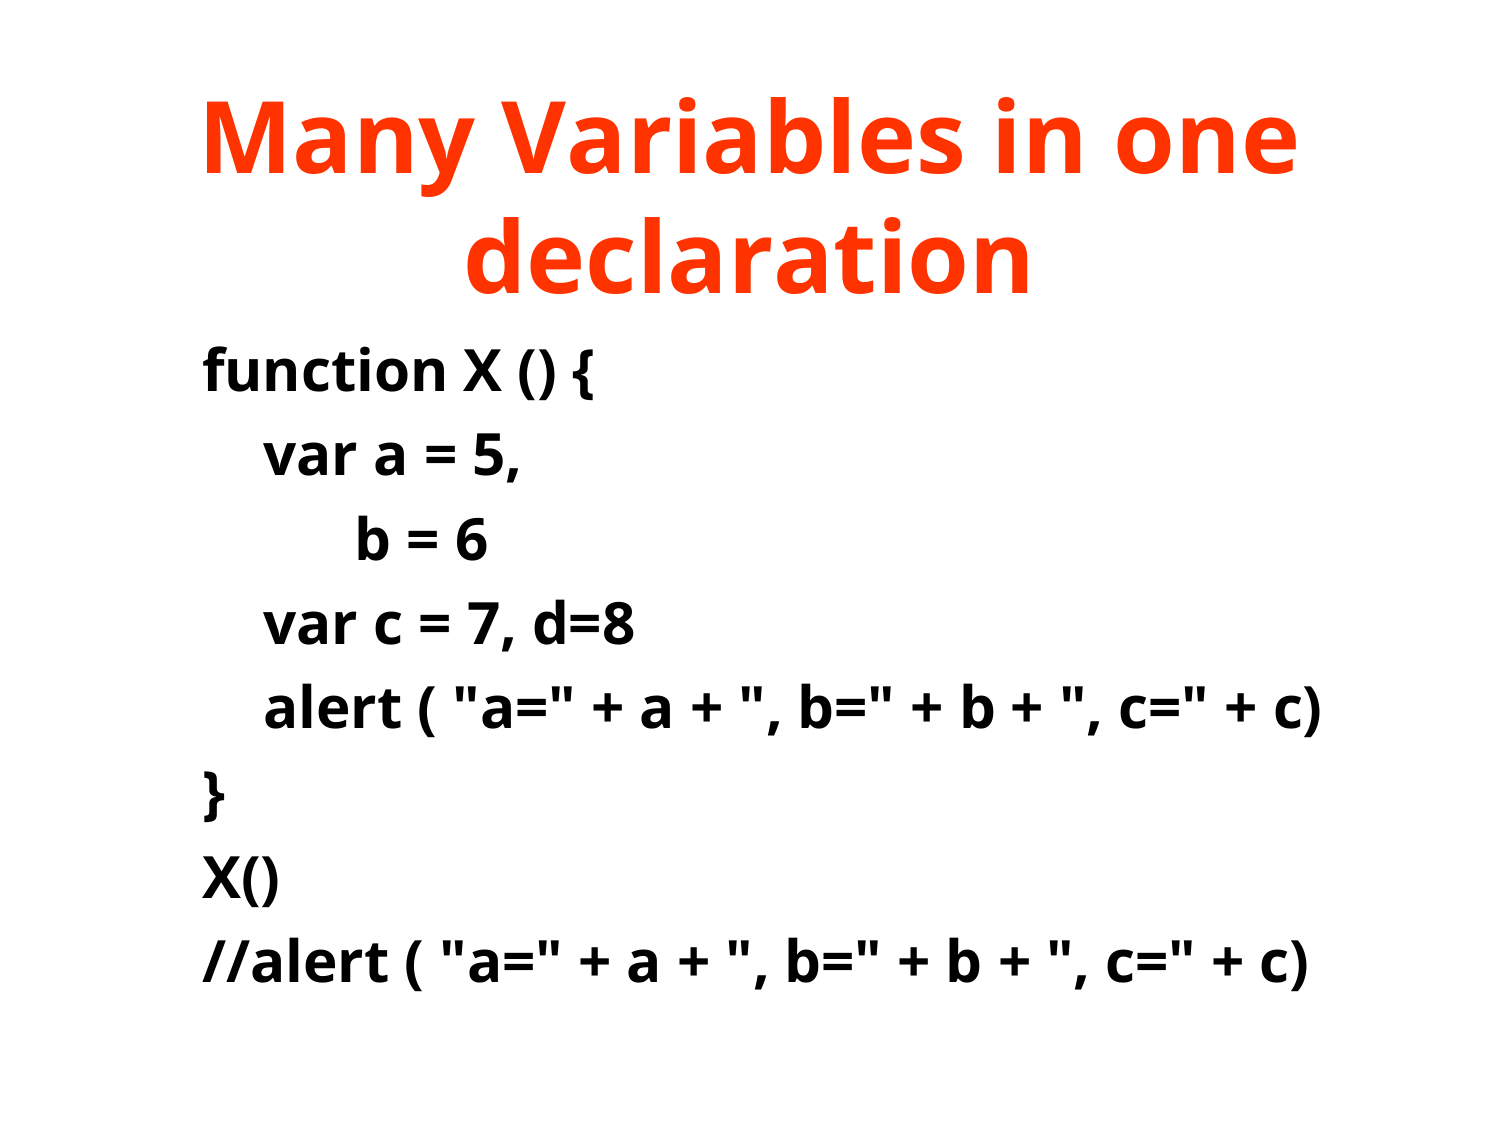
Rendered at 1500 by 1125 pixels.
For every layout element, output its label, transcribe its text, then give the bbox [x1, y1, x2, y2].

list function X () { var a = 5, b = 6 var c = 7, d=8 alert ( "a=" + a + ", b=" + b + ", c=" + c) } X() //alert ( "a=" + a + ", b=" + b + ", c=" + c) [112, 324, 1388, 1002]
title Many Variables in one declaration [112, 66, 1388, 322]
